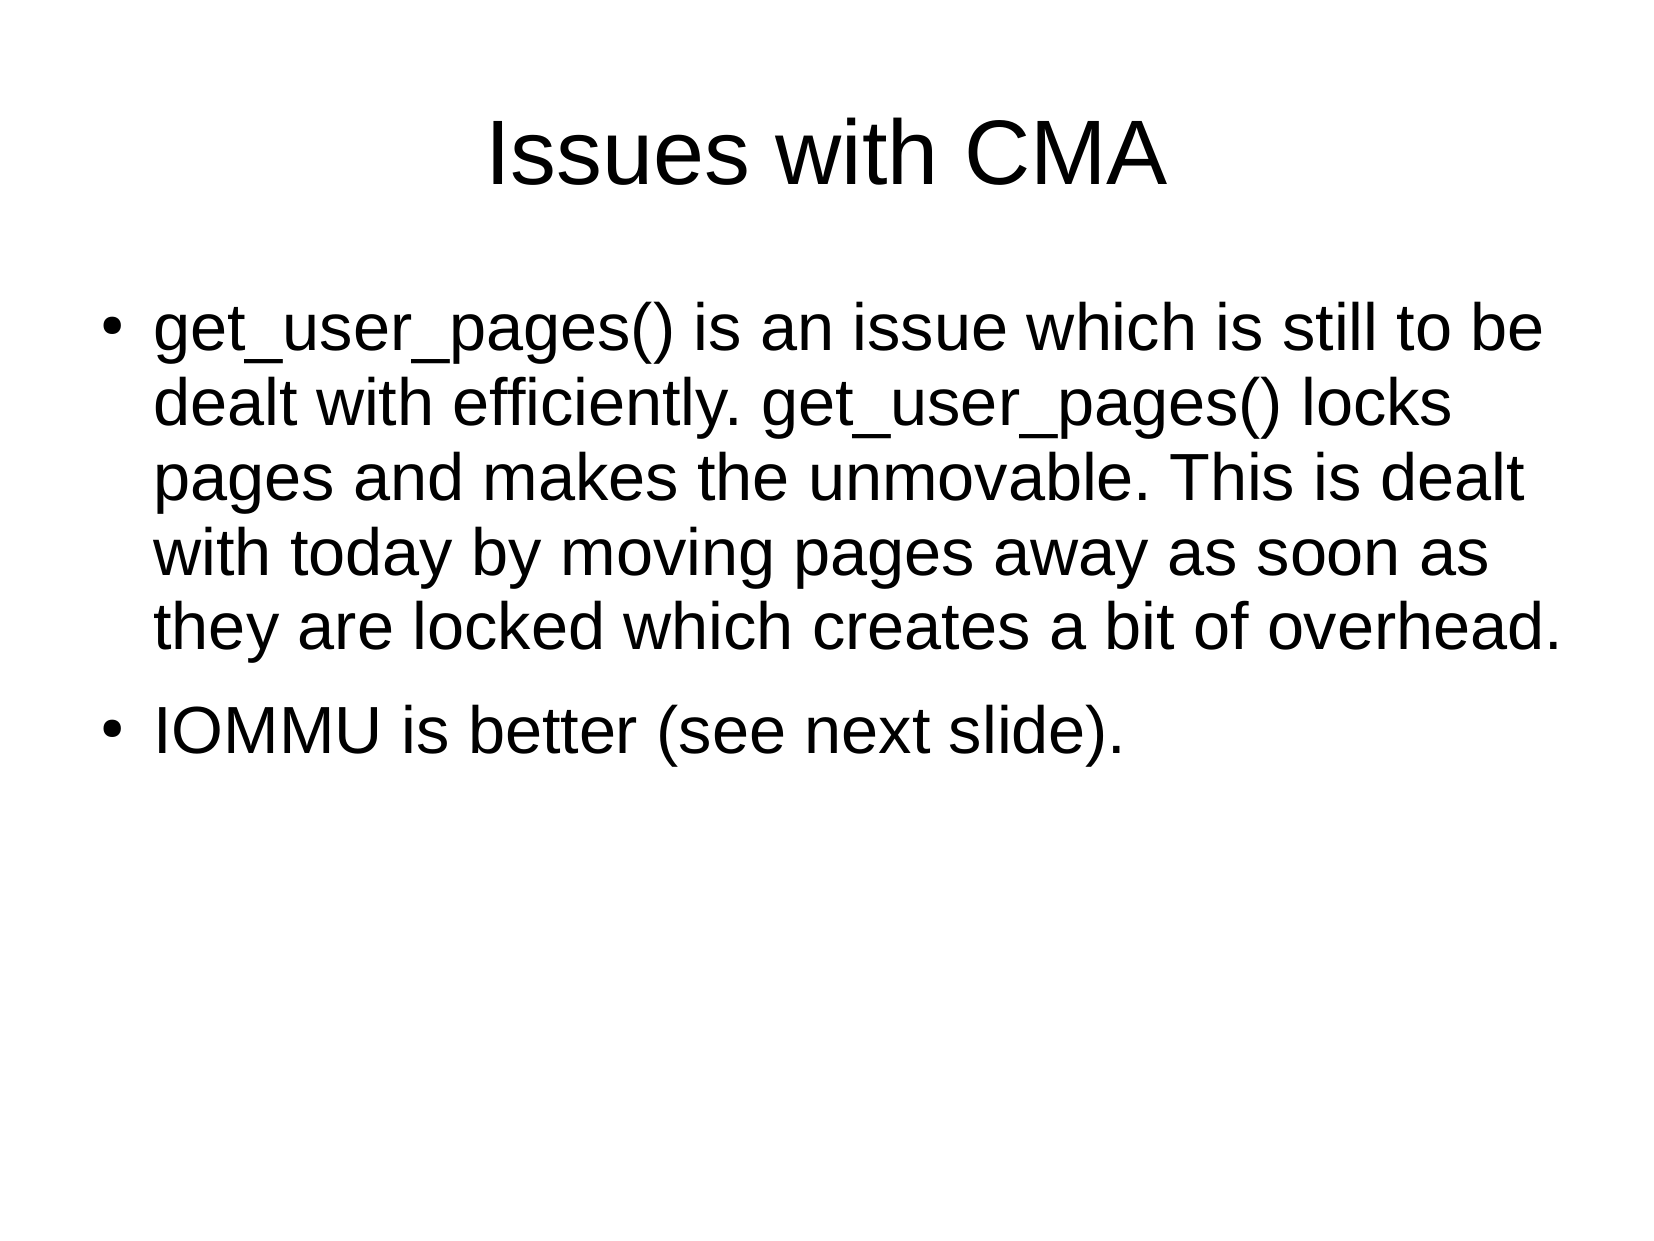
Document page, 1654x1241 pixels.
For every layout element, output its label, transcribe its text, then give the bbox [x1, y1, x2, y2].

list get_user_pages() is an issue which is still to be dealt with efficiently. get_user_pages() locks pages and makes the unmovable. This is dealt with today by moving pages away as soon as they are locked which creates a bit of overhead. IOMMU is better (see next slide). [82, 290, 1571, 1010]
title Issues with CMA [82, 49, 1571, 257]
